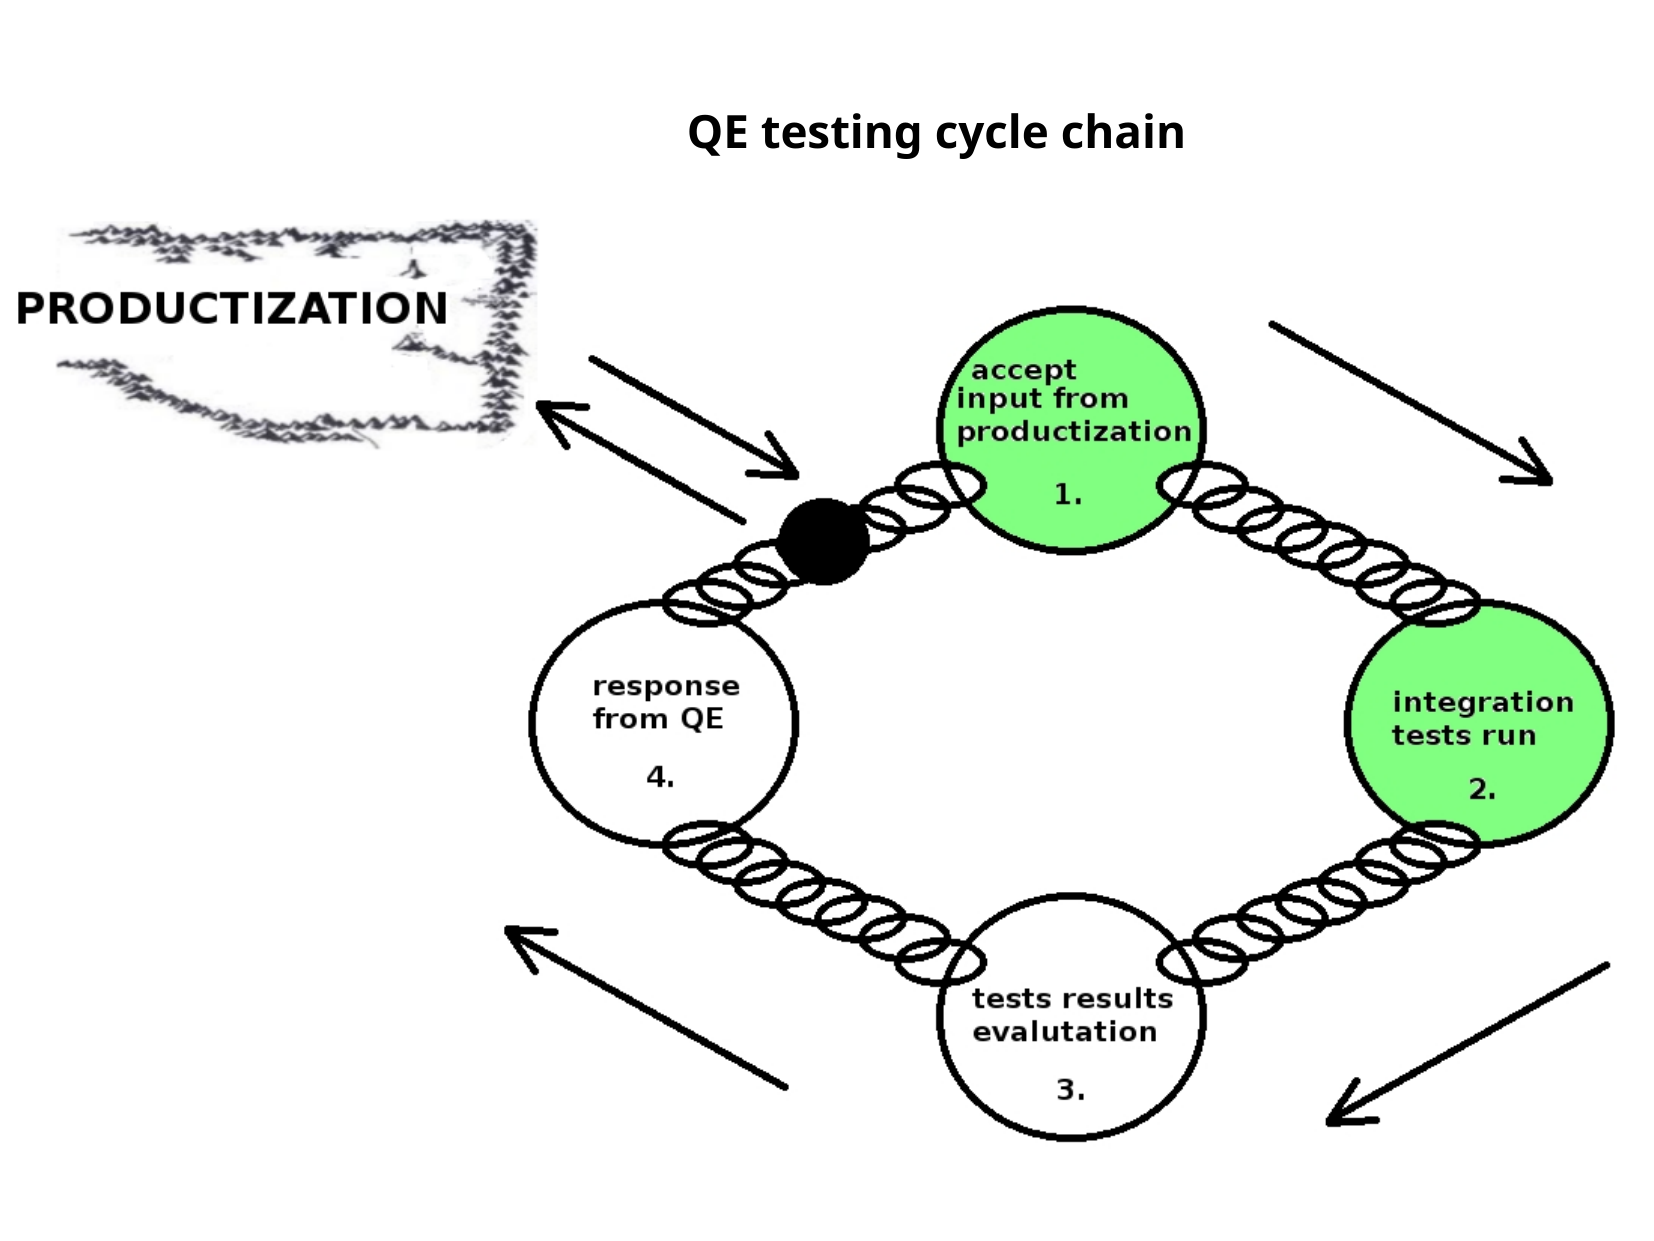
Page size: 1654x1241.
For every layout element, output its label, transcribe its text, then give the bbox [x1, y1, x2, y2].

picture [0, 187, 1651, 1240]
title QE testing cycle chain [686, 37, 1654, 225]
